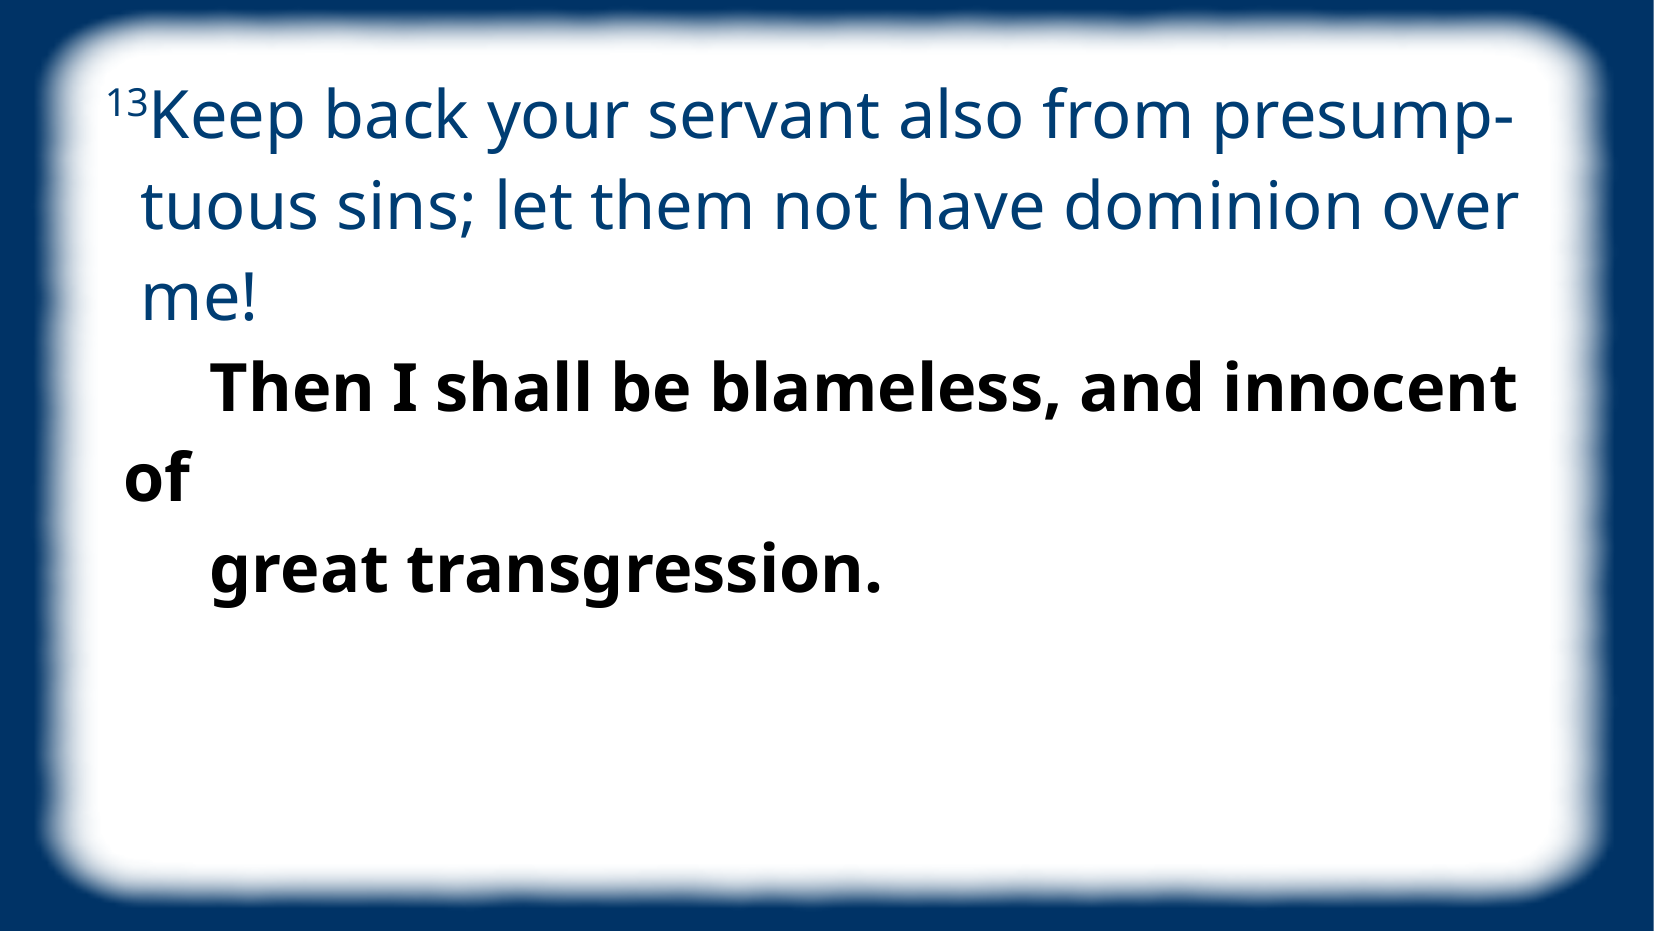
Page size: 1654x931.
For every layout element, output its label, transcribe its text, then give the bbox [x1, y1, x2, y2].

text_box 13Keep back your servant also from presump- tuous sins; let them not have dominion over me! Then I shall be blameless, and innocent of great transgression. [90, 60, 1546, 519]
picture [0, 0, 1654, 931]
